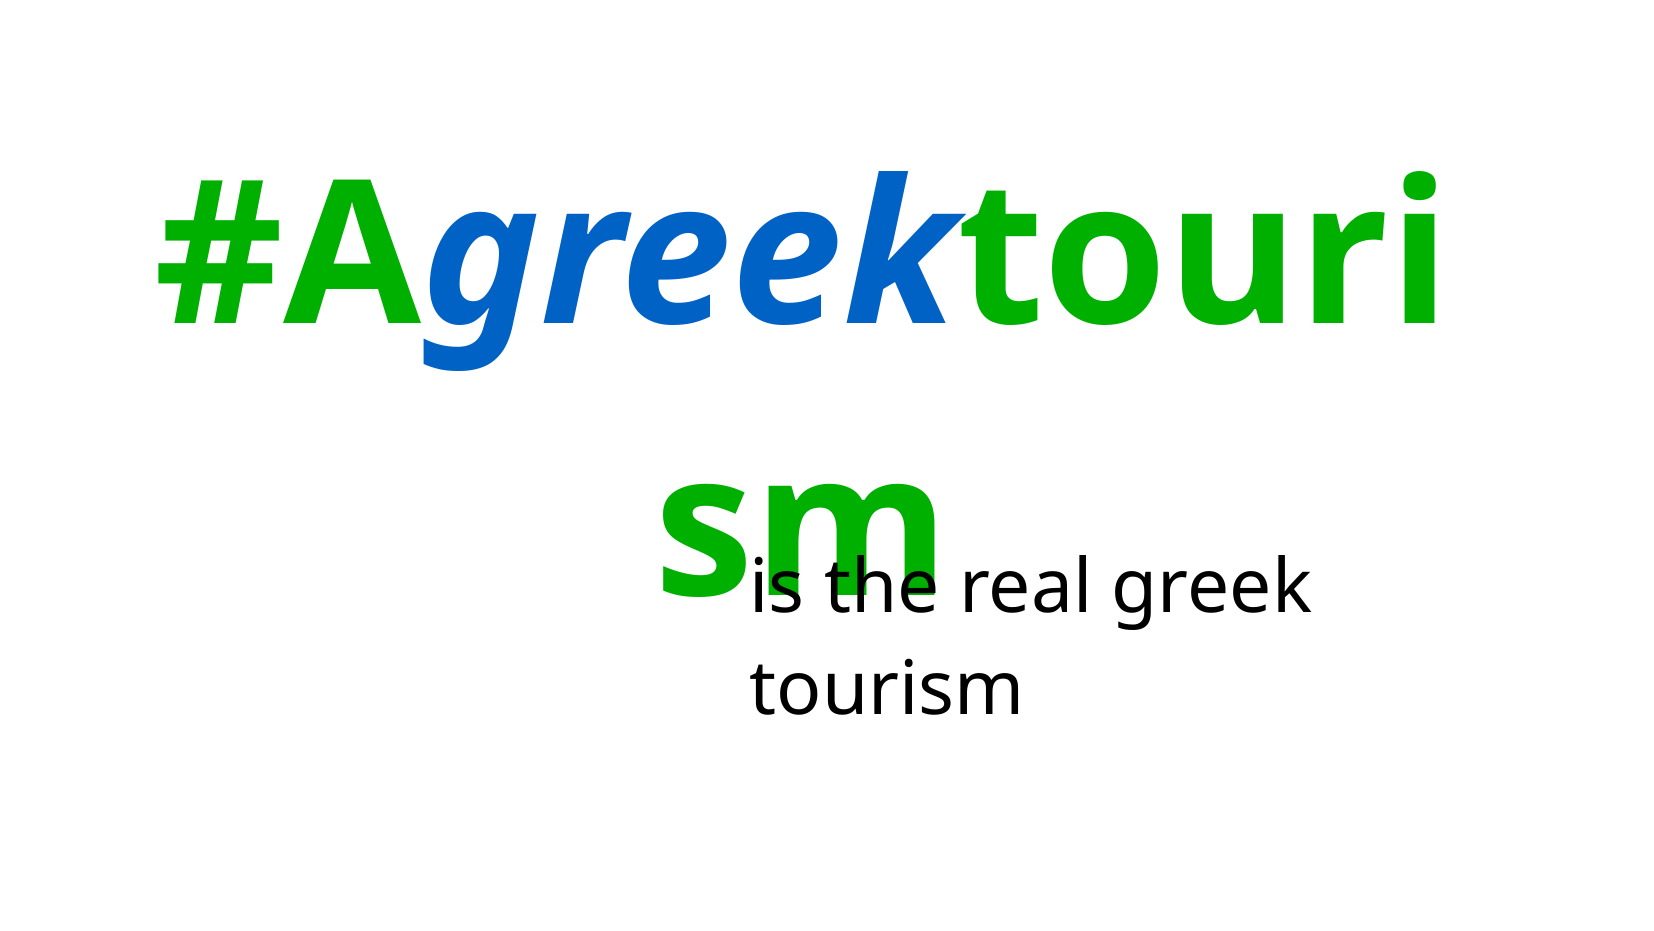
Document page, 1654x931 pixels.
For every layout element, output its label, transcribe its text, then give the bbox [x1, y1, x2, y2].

subtitle #Agreektourism [105, 198, 1501, 691]
text_box is the real greek tourism [735, 524, 1576, 616]
